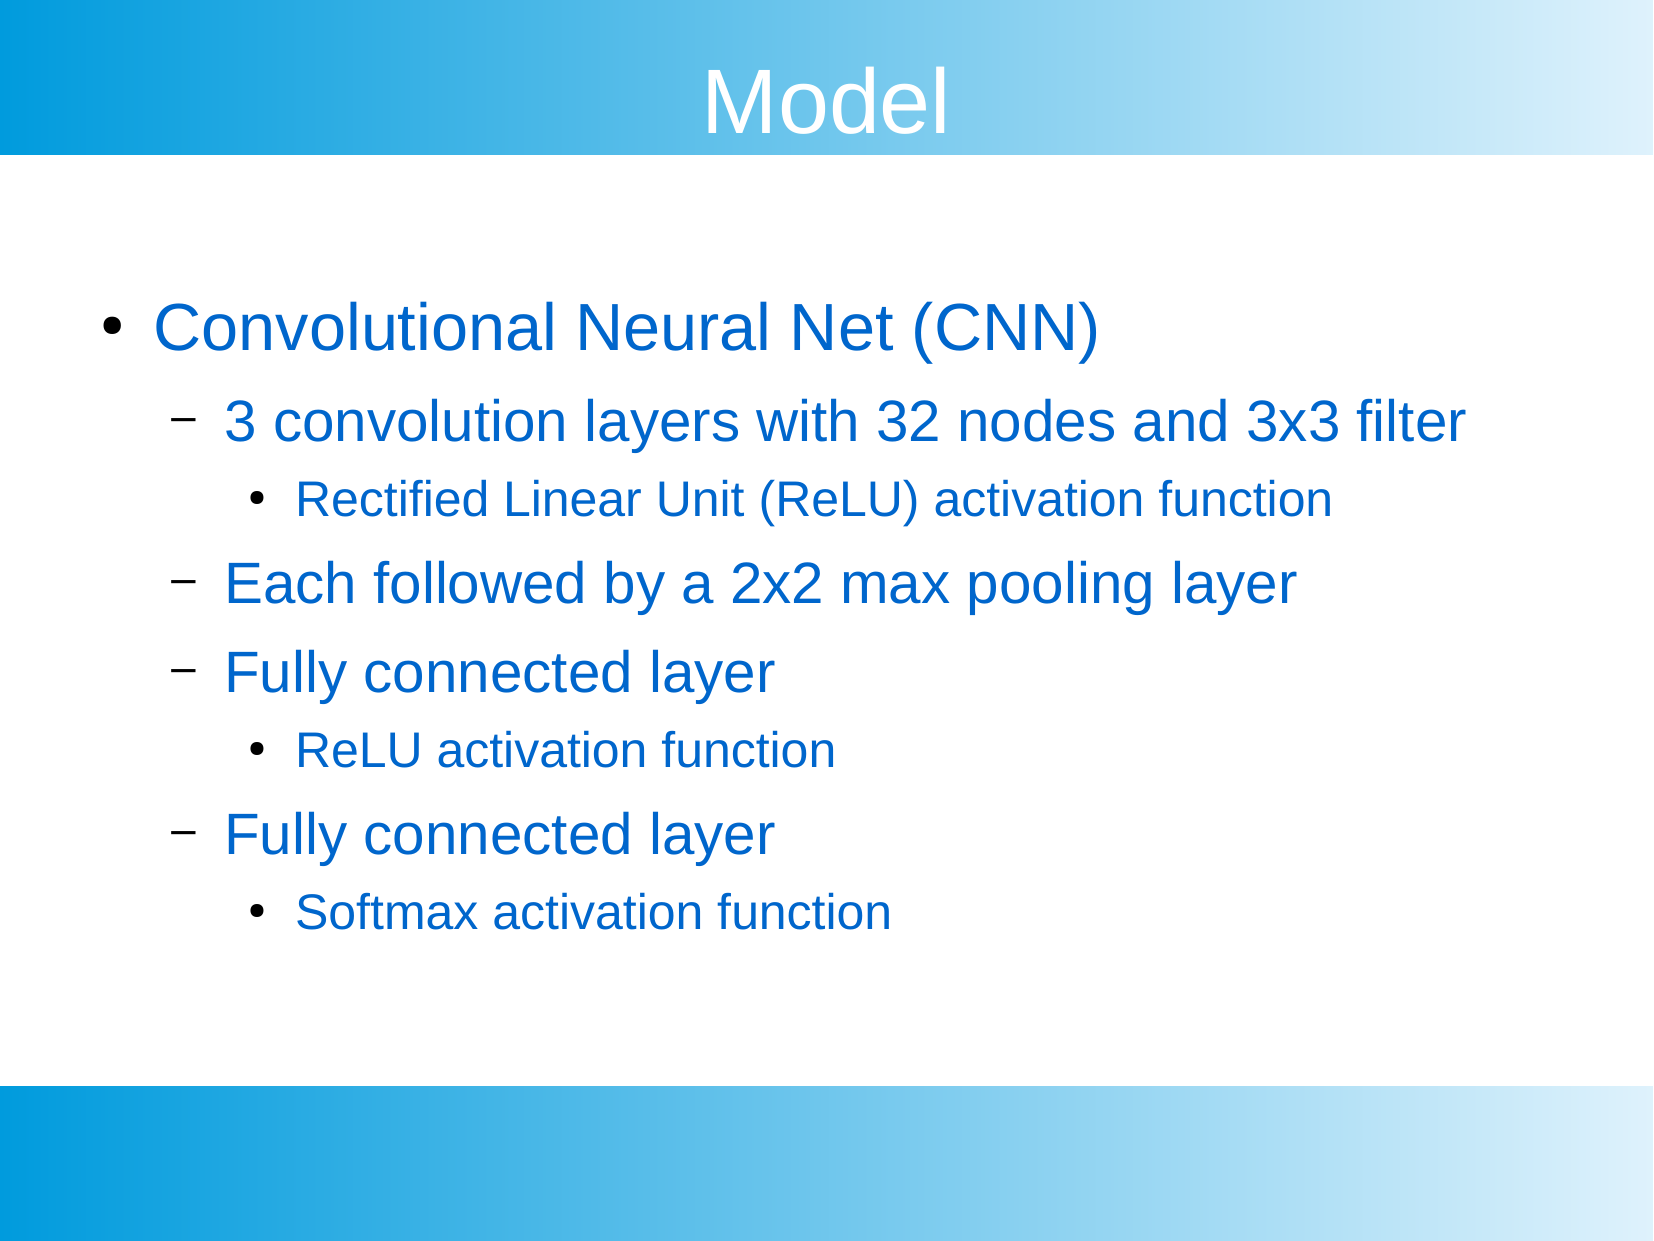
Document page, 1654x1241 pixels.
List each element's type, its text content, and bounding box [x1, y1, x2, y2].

list Convolutional Neural Net (CNN) 3 convolution layers with 32 nodes and 3x3 filter Rectified Linear Unit (ReLU) activation function Each followed by a 2x2 max pooling layer Fully connected layer ReLU activation function Fully connected layer Softmax activation function [82, 290, 1571, 1010]
title Model [82, 49, 1571, 155]
